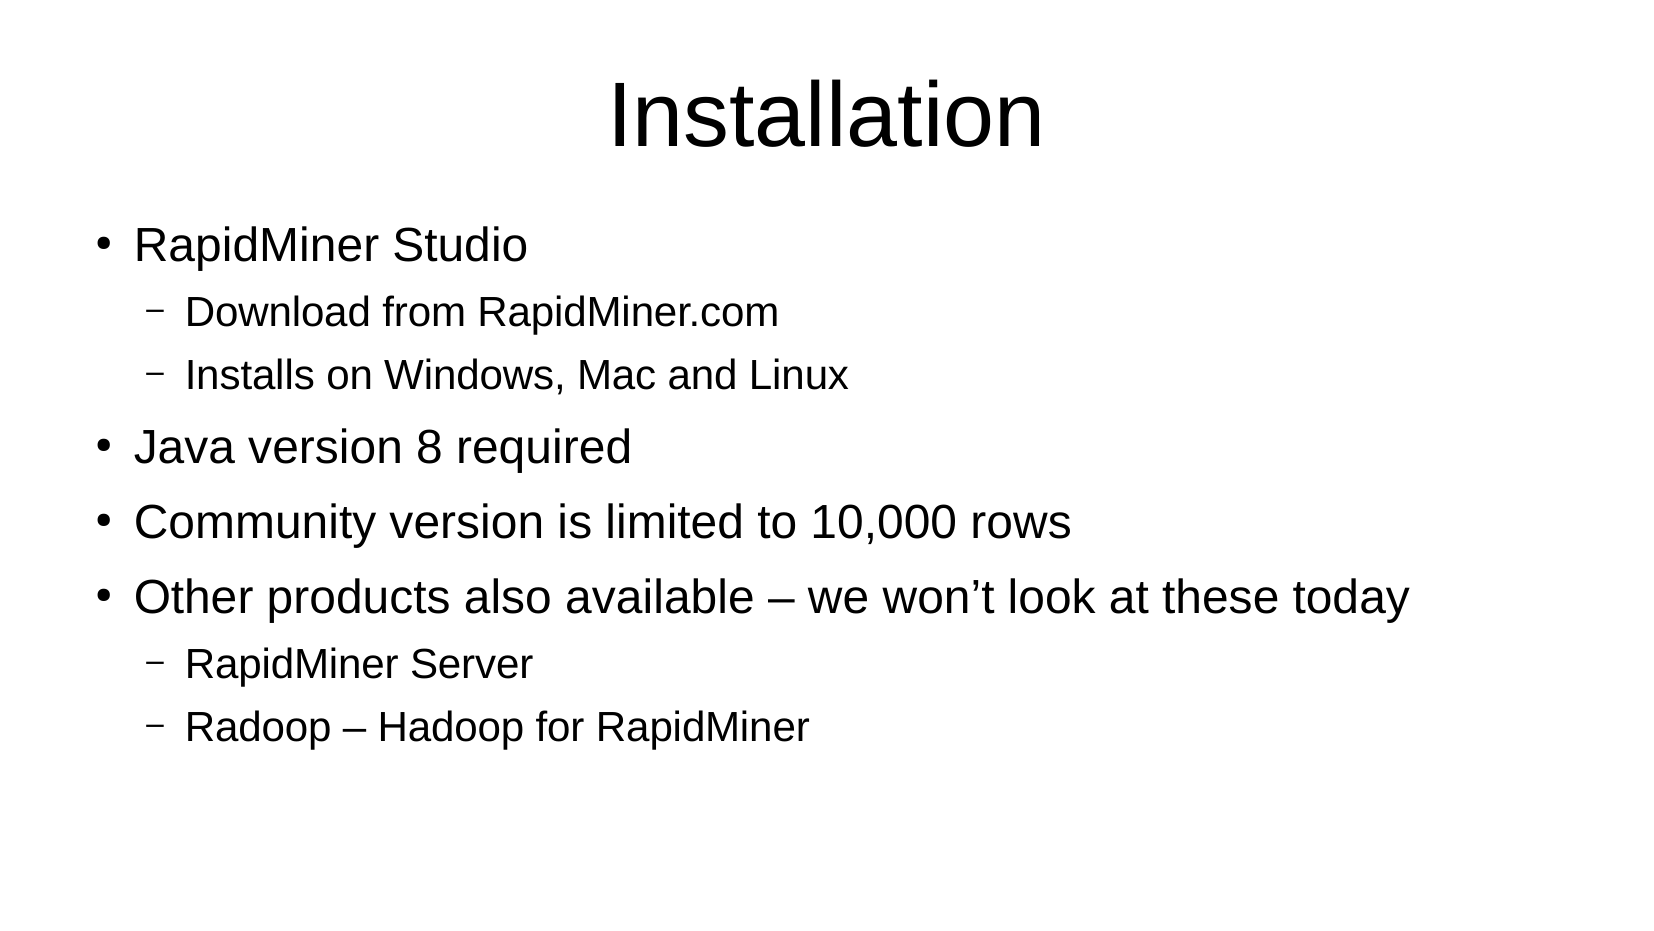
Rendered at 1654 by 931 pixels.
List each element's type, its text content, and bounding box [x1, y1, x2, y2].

title Installation [82, 37, 1571, 193]
list RapidMiner Studio Download from RapidMiner.com Installs on Windows, Mac and Linux Java version 8 required Community version is limited to 10,000 rows Other products also available – we won’t look at these today RapidMiner Server Radoop – Hadoop for RapidMiner [82, 217, 1571, 758]
